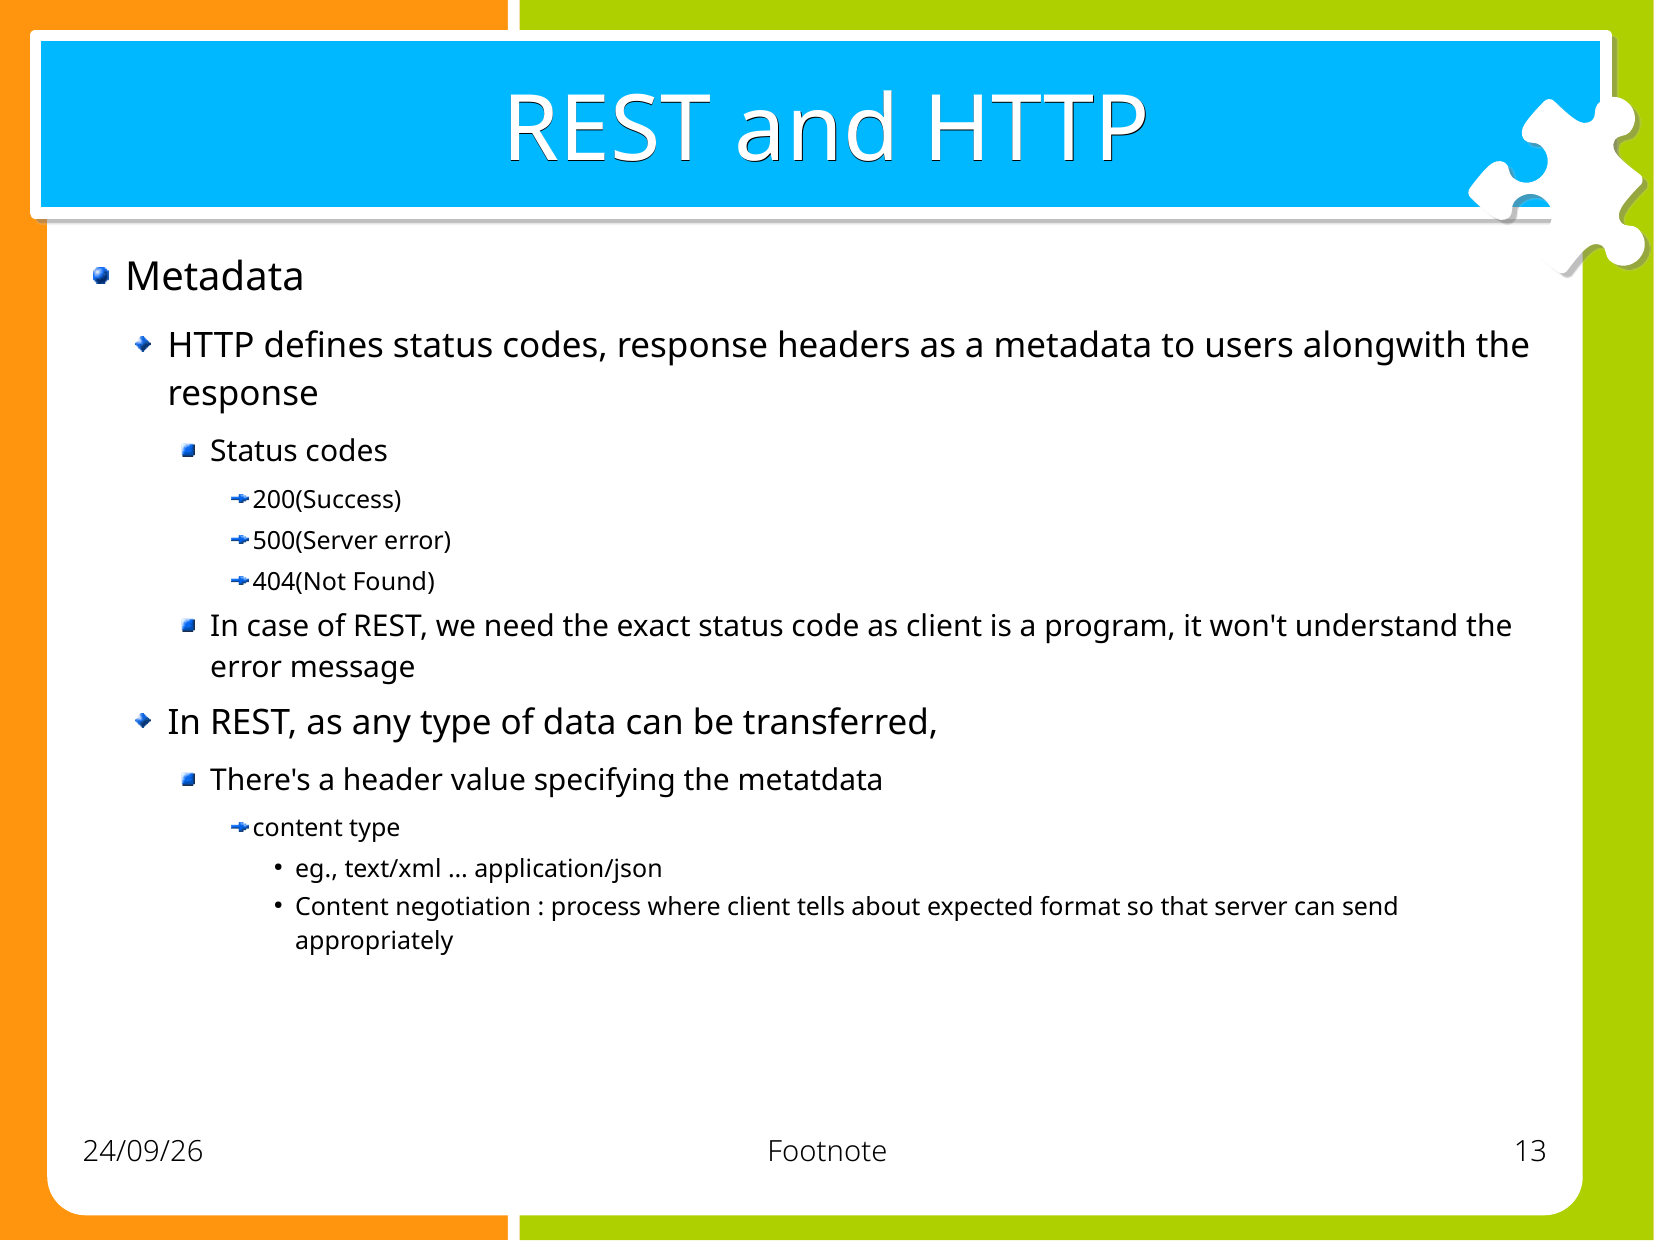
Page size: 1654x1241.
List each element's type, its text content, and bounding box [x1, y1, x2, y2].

title REST and HTTP [82, 49, 1571, 201]
list Metadata HTTP defines status codes, response headers as a metadata to users alongwith the response Status codes 200(Success) 500(Server error) 404(Not Found) In case of REST, we need the exact status code as client is a program, it won't understand the error message In REST, as any type of data can be transferred, There's a header value specifying the metatdata content type eg., text/xml … application/json Content negotiation : process where client tells about expected format so that server can send appropriately [82, 248, 1538, 968]
